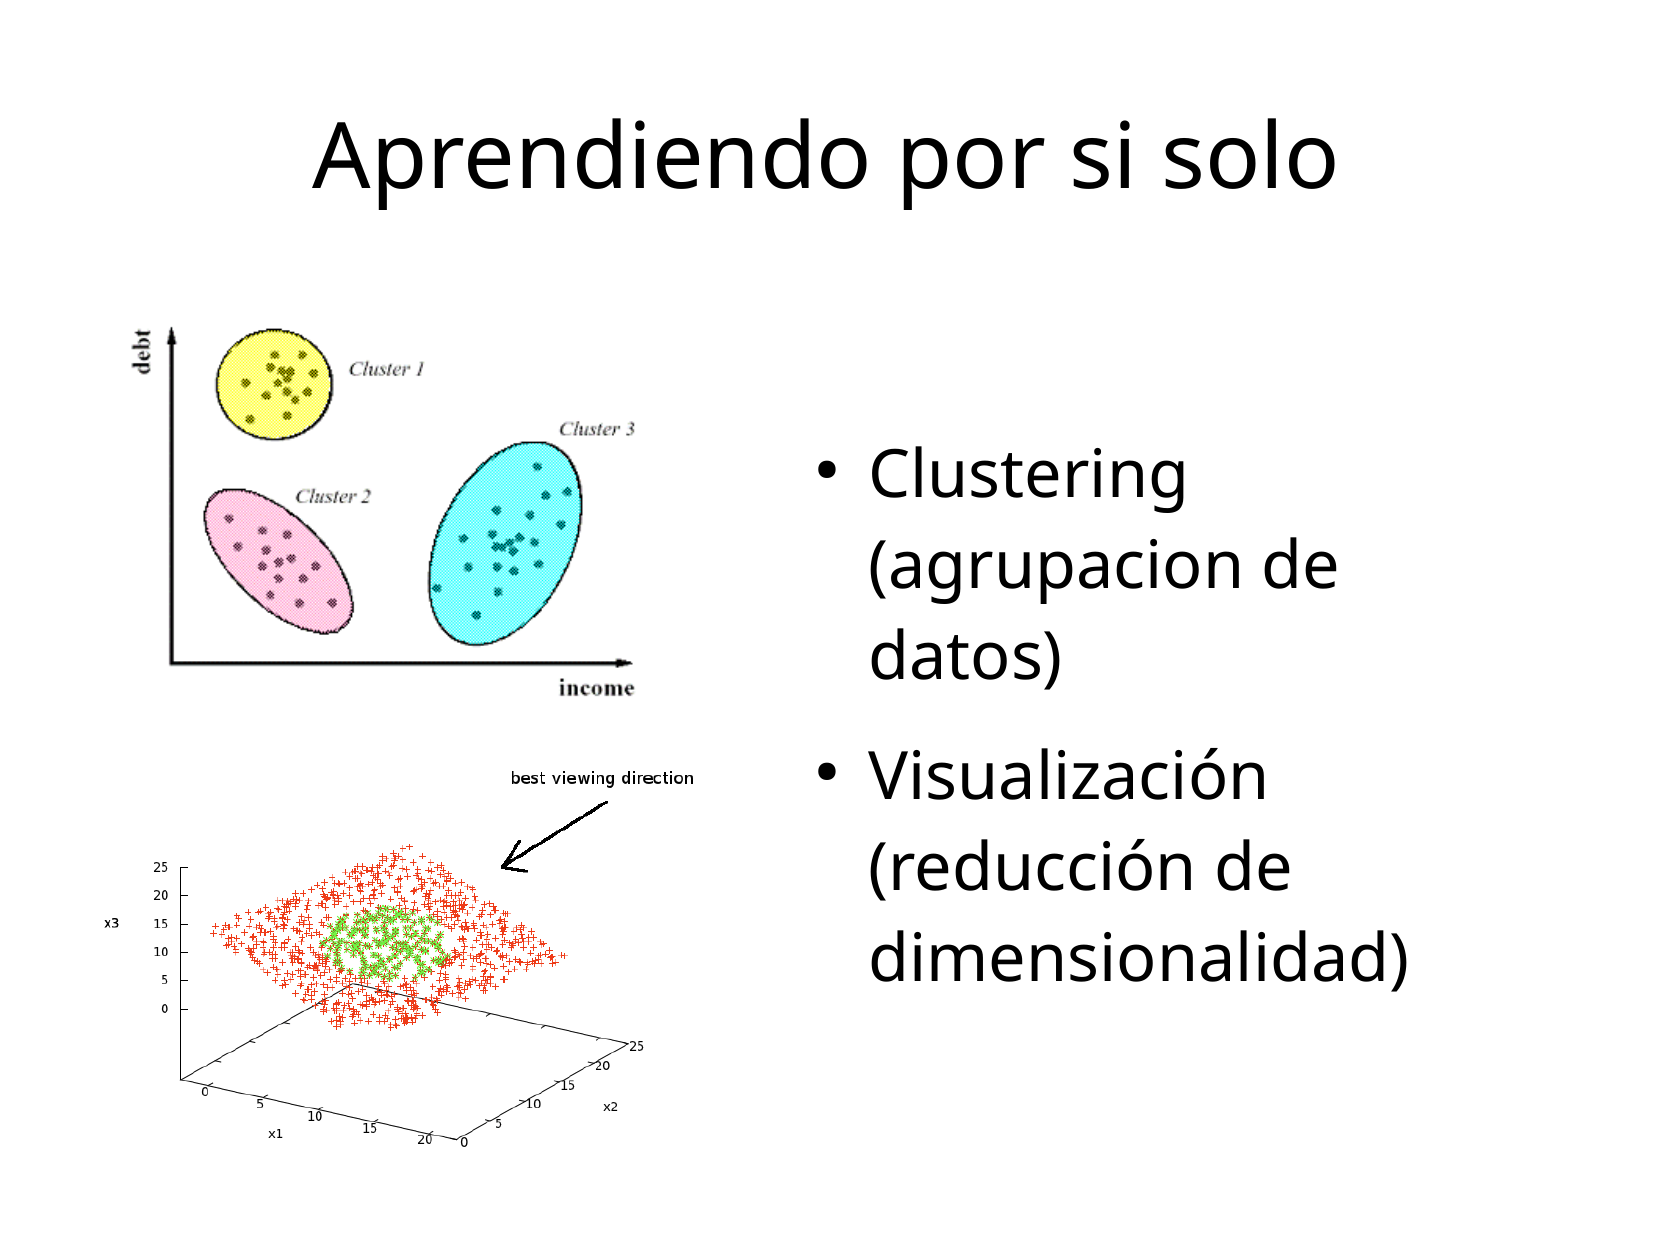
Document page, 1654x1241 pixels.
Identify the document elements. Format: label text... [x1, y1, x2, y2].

picture [124, 318, 650, 704]
picture [82, 720, 709, 1205]
list Clustering (agrupacion de datos) Visualización (reducción de dimensionalidad) [797, 426, 1524, 1146]
title Aprendiendo por si solo [82, 49, 1571, 257]
